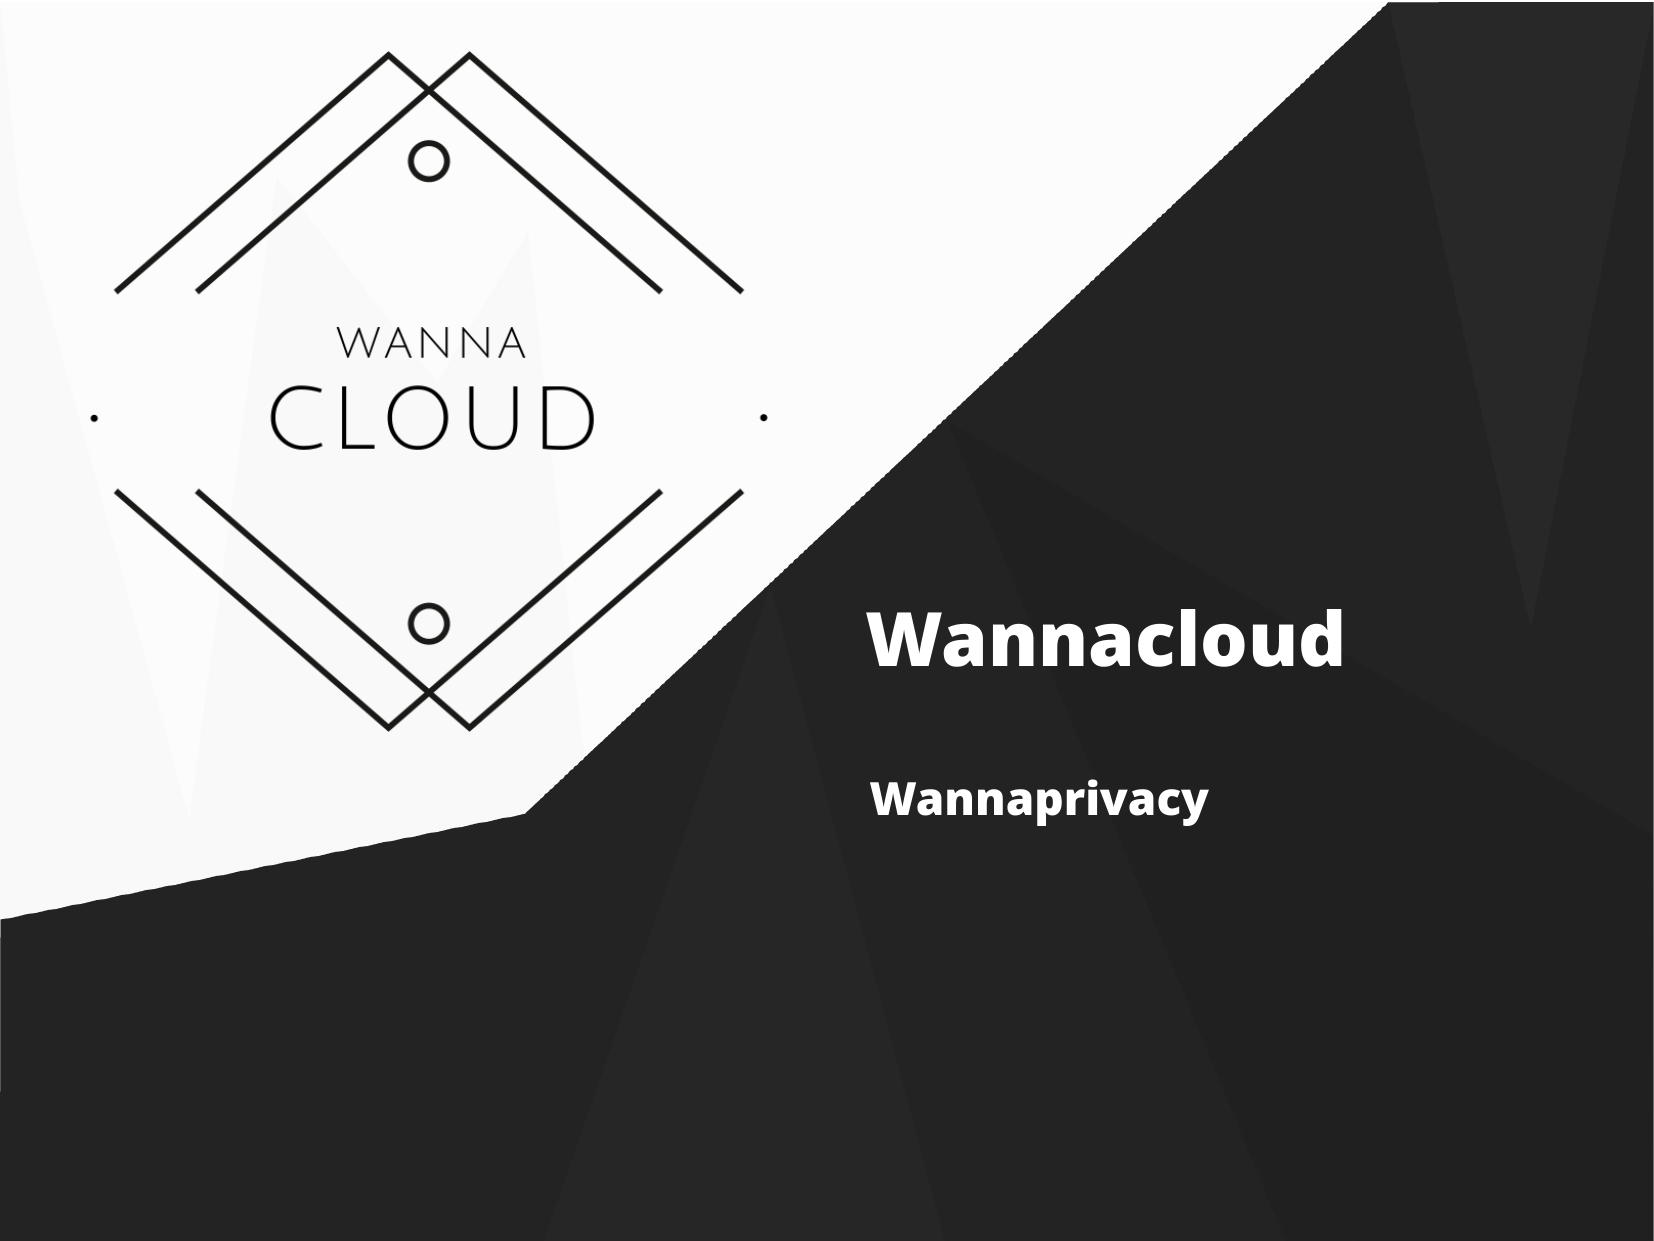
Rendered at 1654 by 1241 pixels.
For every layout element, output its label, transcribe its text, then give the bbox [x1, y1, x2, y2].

title Wannacloud [865, 561, 1613, 712]
picture [0, 2, 1654, 1241]
subtitle Wannaprivacy [869, 741, 1477, 854]
